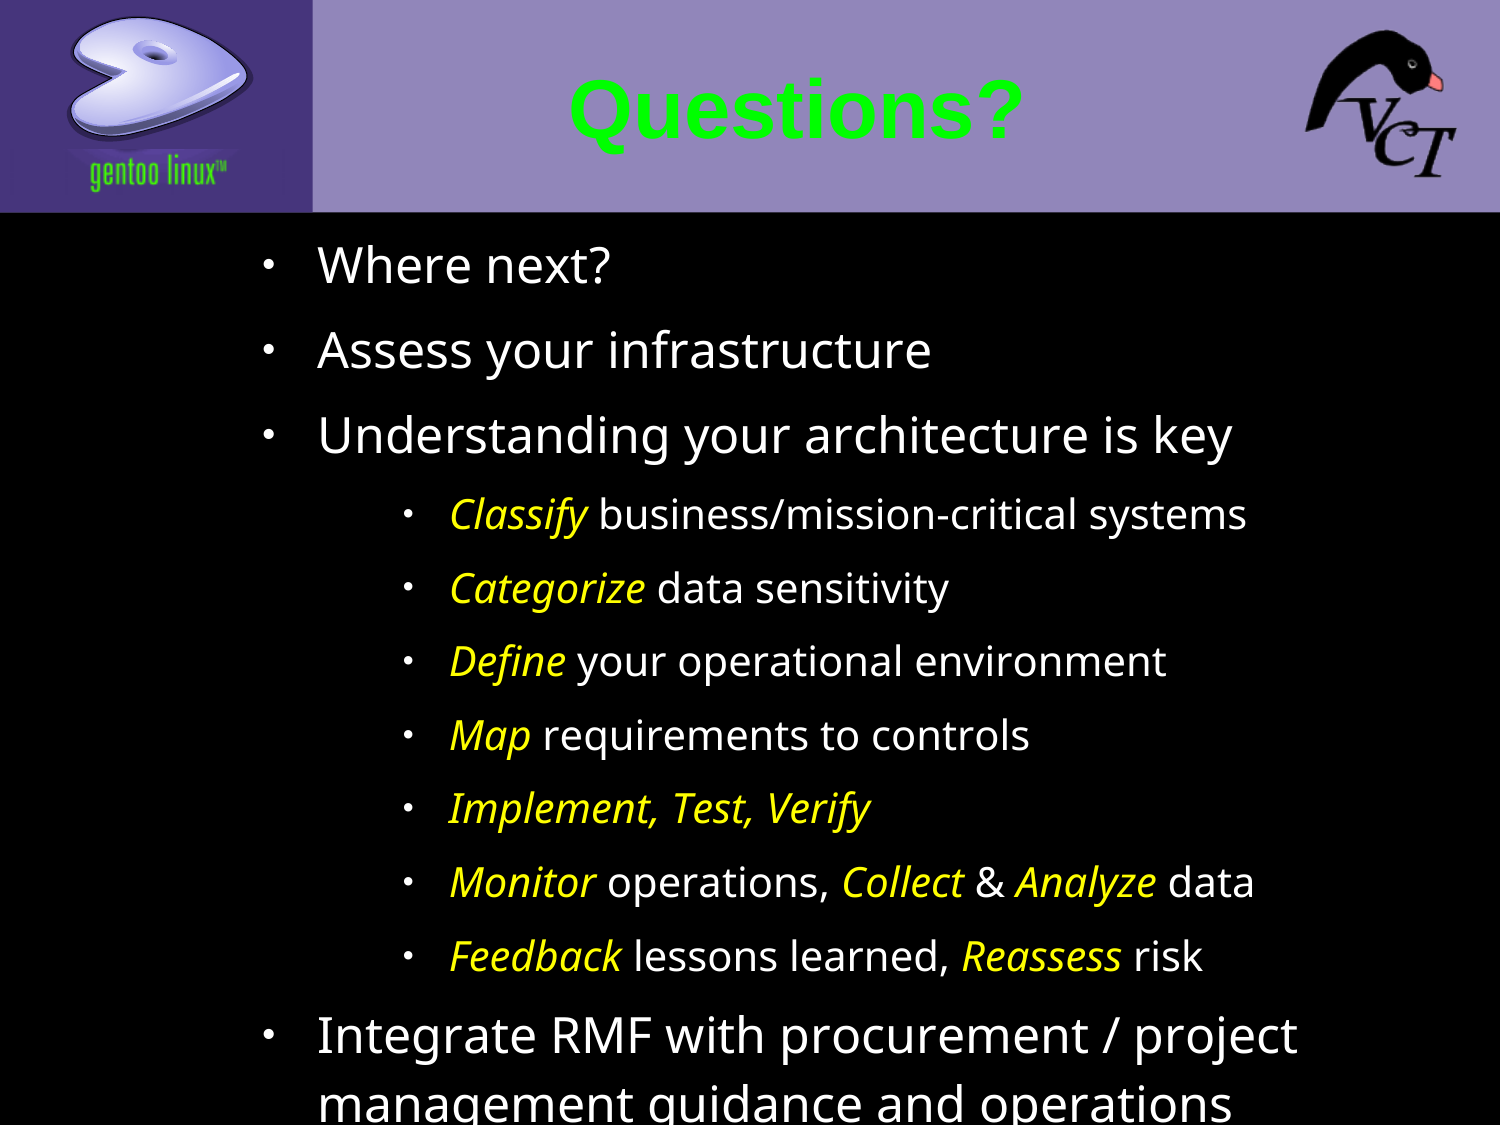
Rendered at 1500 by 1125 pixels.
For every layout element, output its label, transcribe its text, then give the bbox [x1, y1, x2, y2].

picture [1292, 21, 1471, 189]
picture [0, 149, 300, 195]
list Where next? Assess your infrastructure Understanding your architecture is key Classify business/mission-critical systems Categorize data sensitivity Define your operational environment Map requirements to controls Implement, Test, Verify Monitor operations, Collect & Analyze data Feedback lessons learned, Reassess risk Integrate RMF with procurement / project management guidance and operations [205, 229, 1452, 1097]
title Questions? [324, 12, 1271, 201]
